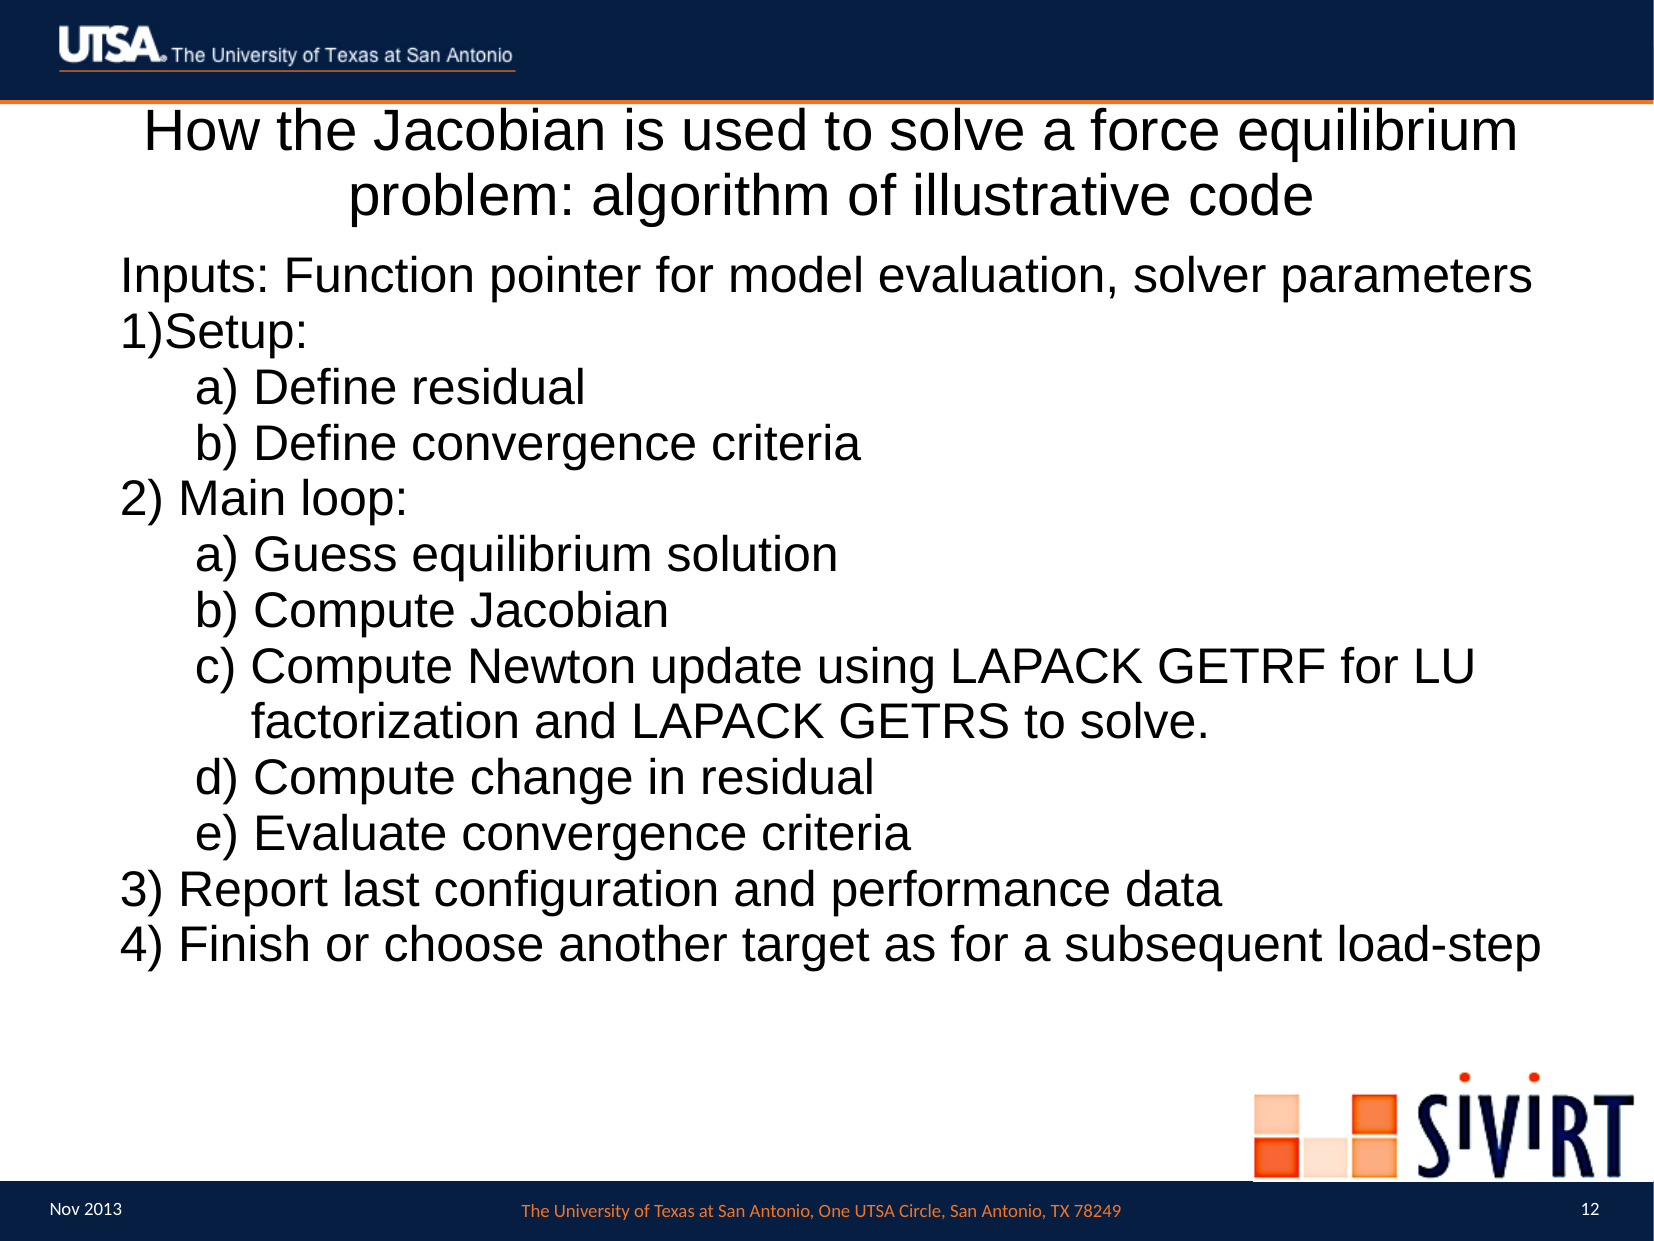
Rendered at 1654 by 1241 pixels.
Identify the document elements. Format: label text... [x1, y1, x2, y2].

title How the Jacobian is used to solve a force equilibrium problem: algorithm of illustrative code [51, 30, 1614, 296]
picture [0, 0, 1654, 100]
picture [1253, 1064, 1654, 1182]
text_box Inputs: Function pointer for model evaluation, solver parameters 1)Setup: a) Define residual b) Define convergence criteria 2) Main loop: a) Guess equilibrium solution b) Compute Jacobian c) Compute Newton update using LAPACK GETRF for LU factorization and LAPACK GETRS to solve. d) Compute change in residual e) Evaluate convergence criteria 3) Report last configuration and performance data 4) Finish or choose another target as for a subsequent load-step [105, 240, 1572, 1118]
